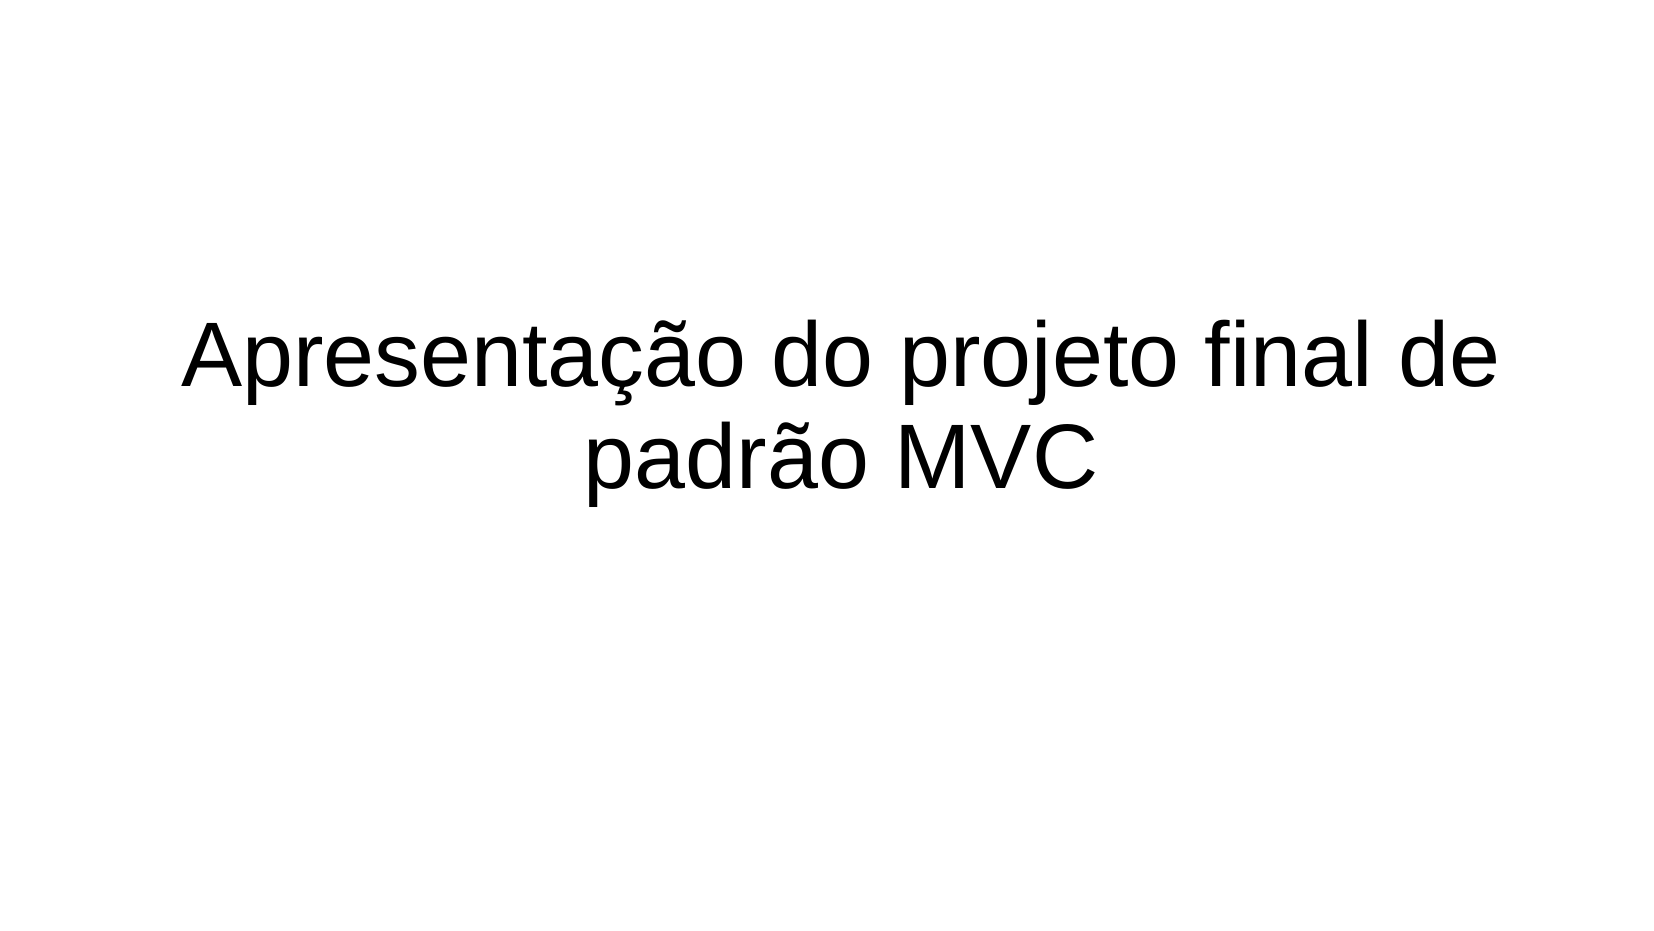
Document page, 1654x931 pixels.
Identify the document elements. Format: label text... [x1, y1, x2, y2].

title Apresentação do projeto final de padrão MVC [97, 303, 1586, 509]
